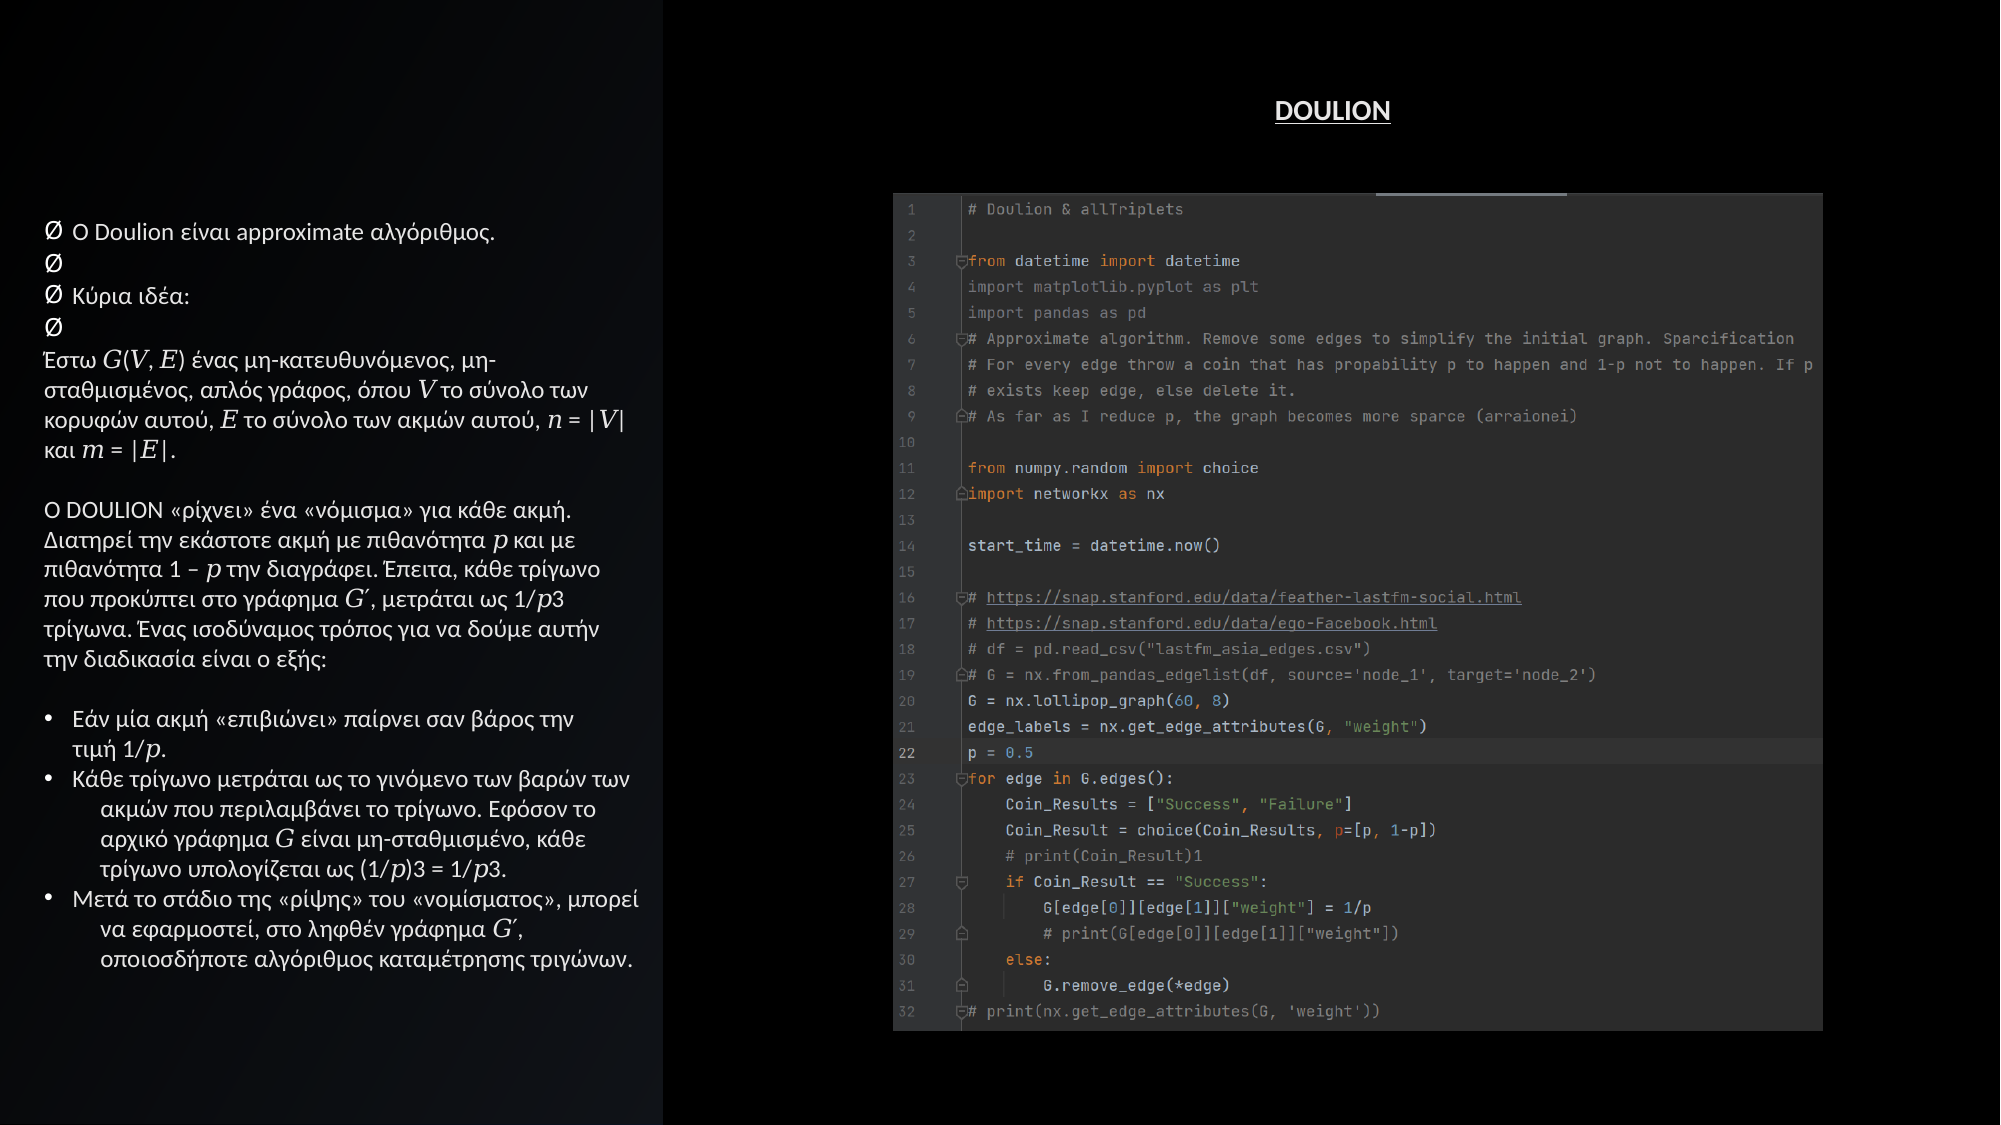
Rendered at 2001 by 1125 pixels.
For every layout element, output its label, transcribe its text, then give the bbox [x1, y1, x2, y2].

text_box [0, 0, 2000, 1125]
text_box Ο Doulion είναι approximate αλγόριθμος. Κύρια ιδέα: Έστω 𝐺(𝑉, 𝐸) ένας μη-κατευθυνόμενος, μη-σταθμισμένος, απλός γράφος, όπου 𝑉 το σύνολο των κορυφών αυτού, 𝐸 το σύνολο των ακμών αυτού, 𝑛 = |𝑉| και 𝑚 = |𝐸|. Ο DOULION «ρίχνει» ένα «νόμισμα» για κάθε ακμή. Διατηρεί την εκάστοτε ακμή με πιθανότητα 𝑝 και με πιθανότητα 1 – 𝑝 την διαγράφει. Έπειτα, κάθε τρίγωνο που προκύπτει στο γράφημα 𝐺′, μετράται ως 1/𝑝3 τρίγωνα. Ένας ισοδύναμος τρόπος για να δούμε αυτήν την διαδικασία είναι ο εξής: Εάν μία ακμή «επιβιώνει» παίρνει σαν βάρος την τιμή 1/𝑝. Κάθε τρίγωνο μετράται ως το γινόμενο των βαρών των ακμών που περιλαμβάνει το τρίγωνο. Εφόσον το αρχικό γράφημα 𝐺 είναι μη-σταθμισμένο, κάθε τρίγωνο υπολογίζεται ως (1/𝑝)3 = 1/𝑝3. Μετά το στάδιο της «ρίψης» του «νομίσματος», μπορεί να εφαρμοστεί, στο ληφθέν γράφημα 𝐺′, οποιοσδήποτε αλγόριθμος καταμέτρησης τριγώνων. [29, 207, 663, 951]
picture [893, 193, 1823, 1031]
text_box DOULION [1259, 83, 2000, 135]
